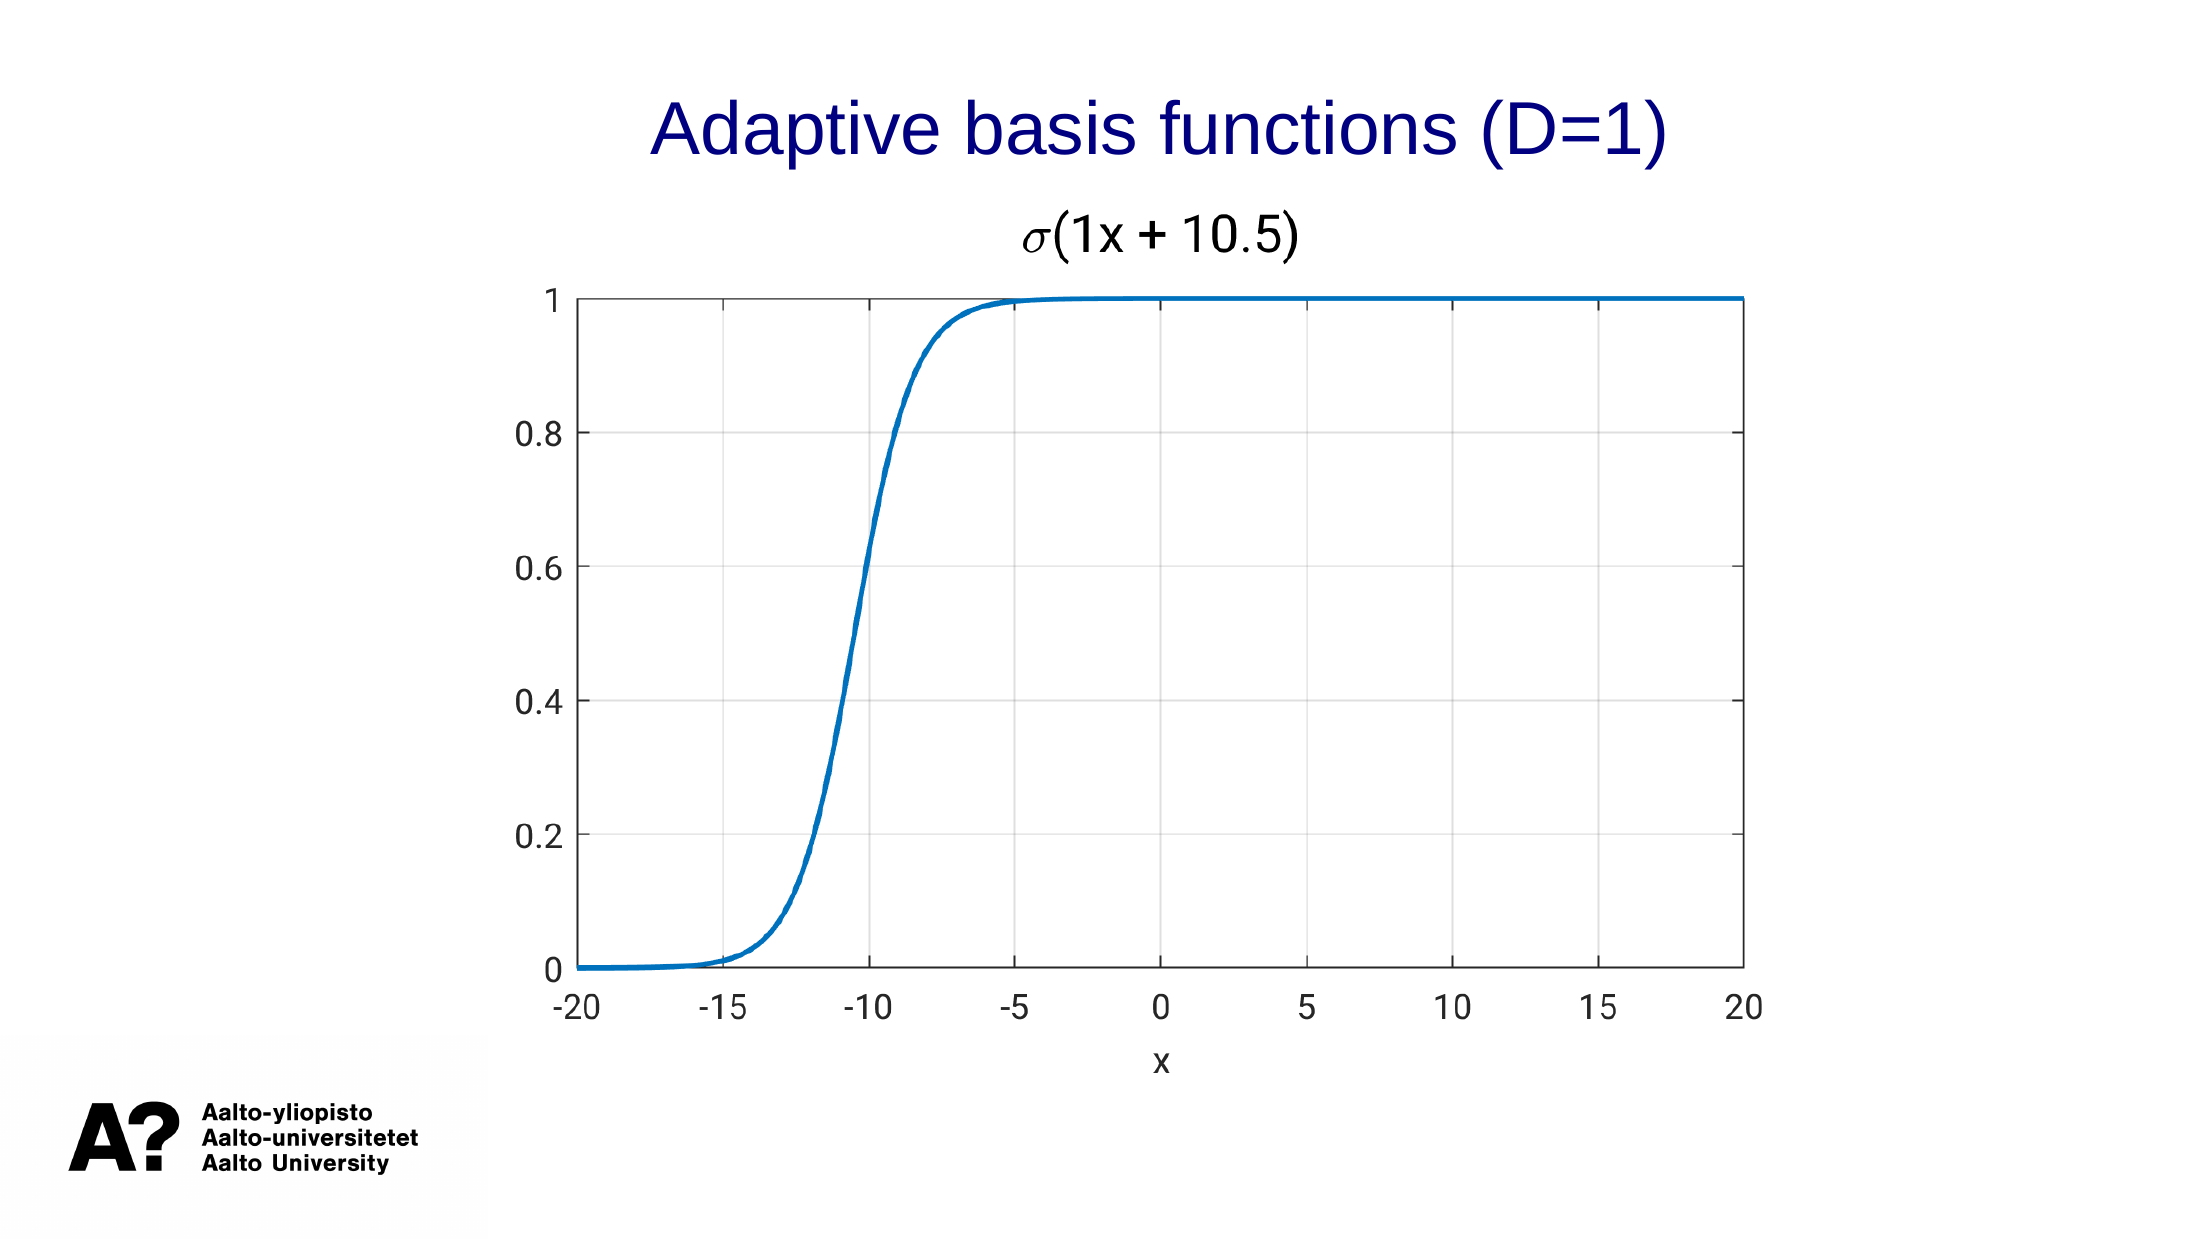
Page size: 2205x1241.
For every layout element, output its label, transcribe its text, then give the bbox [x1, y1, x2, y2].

title Adaptive basis functions (D=1) [504, 65, 1817, 179]
picture [0, 1035, 488, 1239]
picture [516, 209, 1762, 1073]
